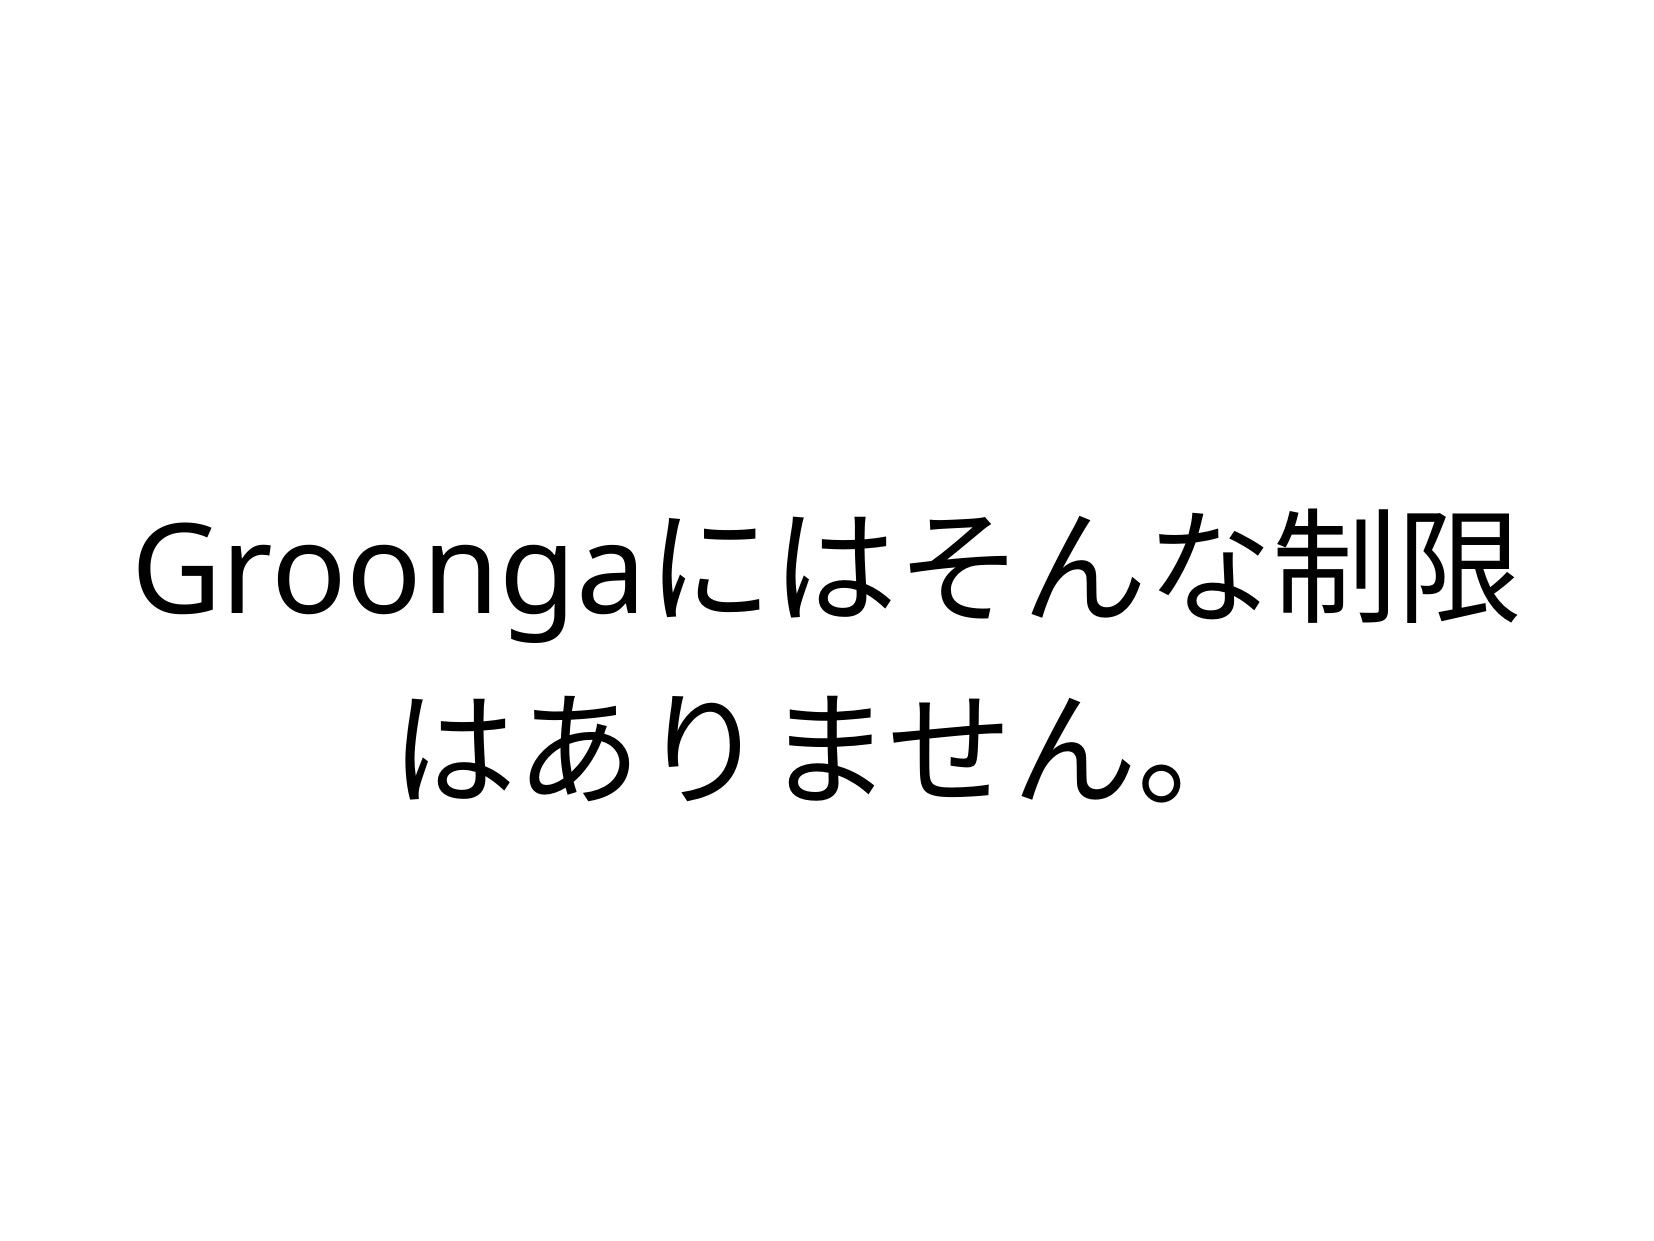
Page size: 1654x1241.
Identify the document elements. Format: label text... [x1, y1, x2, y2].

subtitle Groongaにはそんな制限はありません。 [82, 290, 1571, 1010]
